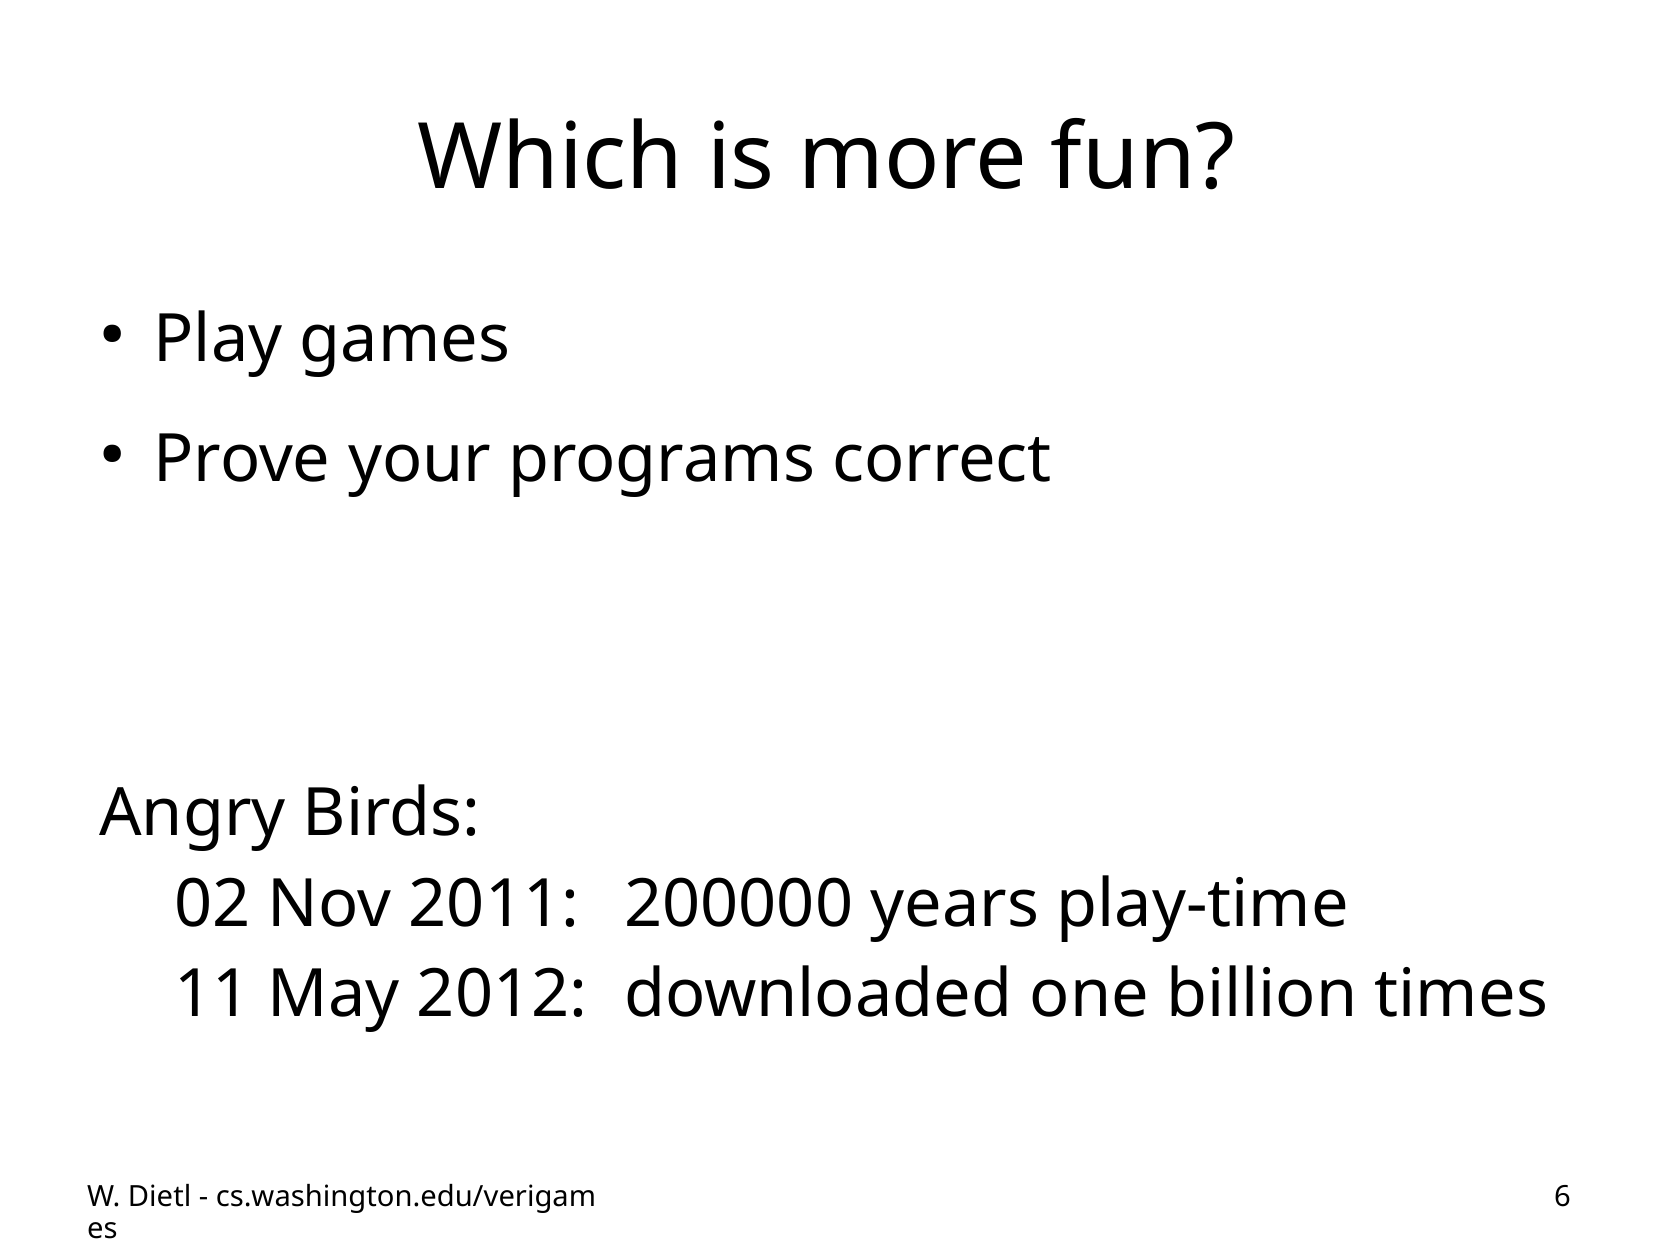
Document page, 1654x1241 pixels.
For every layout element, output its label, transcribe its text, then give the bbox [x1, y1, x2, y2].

title Which is more fun? [82, 49, 1571, 257]
list Play games Prove your programs correct [82, 290, 1571, 1109]
text_box Angry Birds: 02 Nov 2011: 200000 years play-time 11 May 2012: downloaded one billion times [84, 756, 1527, 1005]
